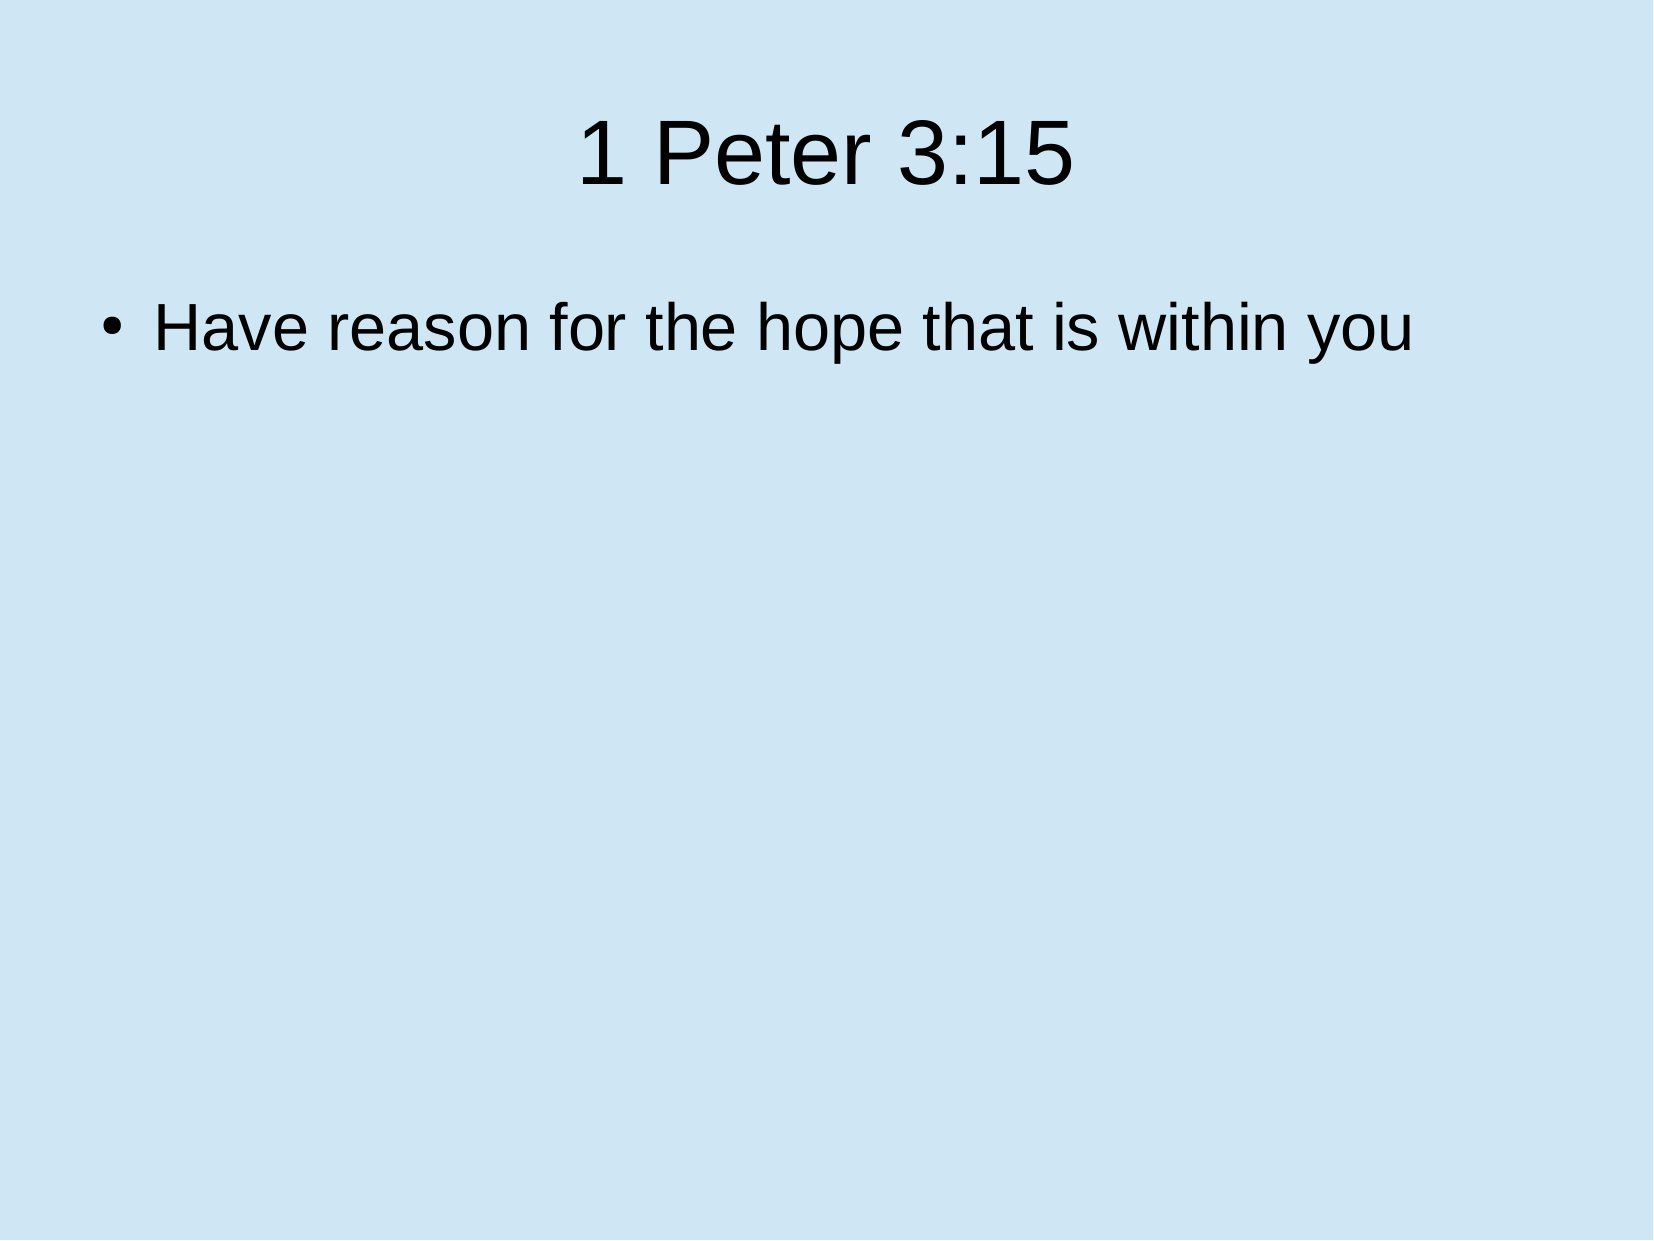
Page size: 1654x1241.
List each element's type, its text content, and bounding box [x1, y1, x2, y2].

list Have reason for the hope that is within you [82, 290, 1571, 1010]
title 1 Peter 3:15 [82, 49, 1571, 257]
